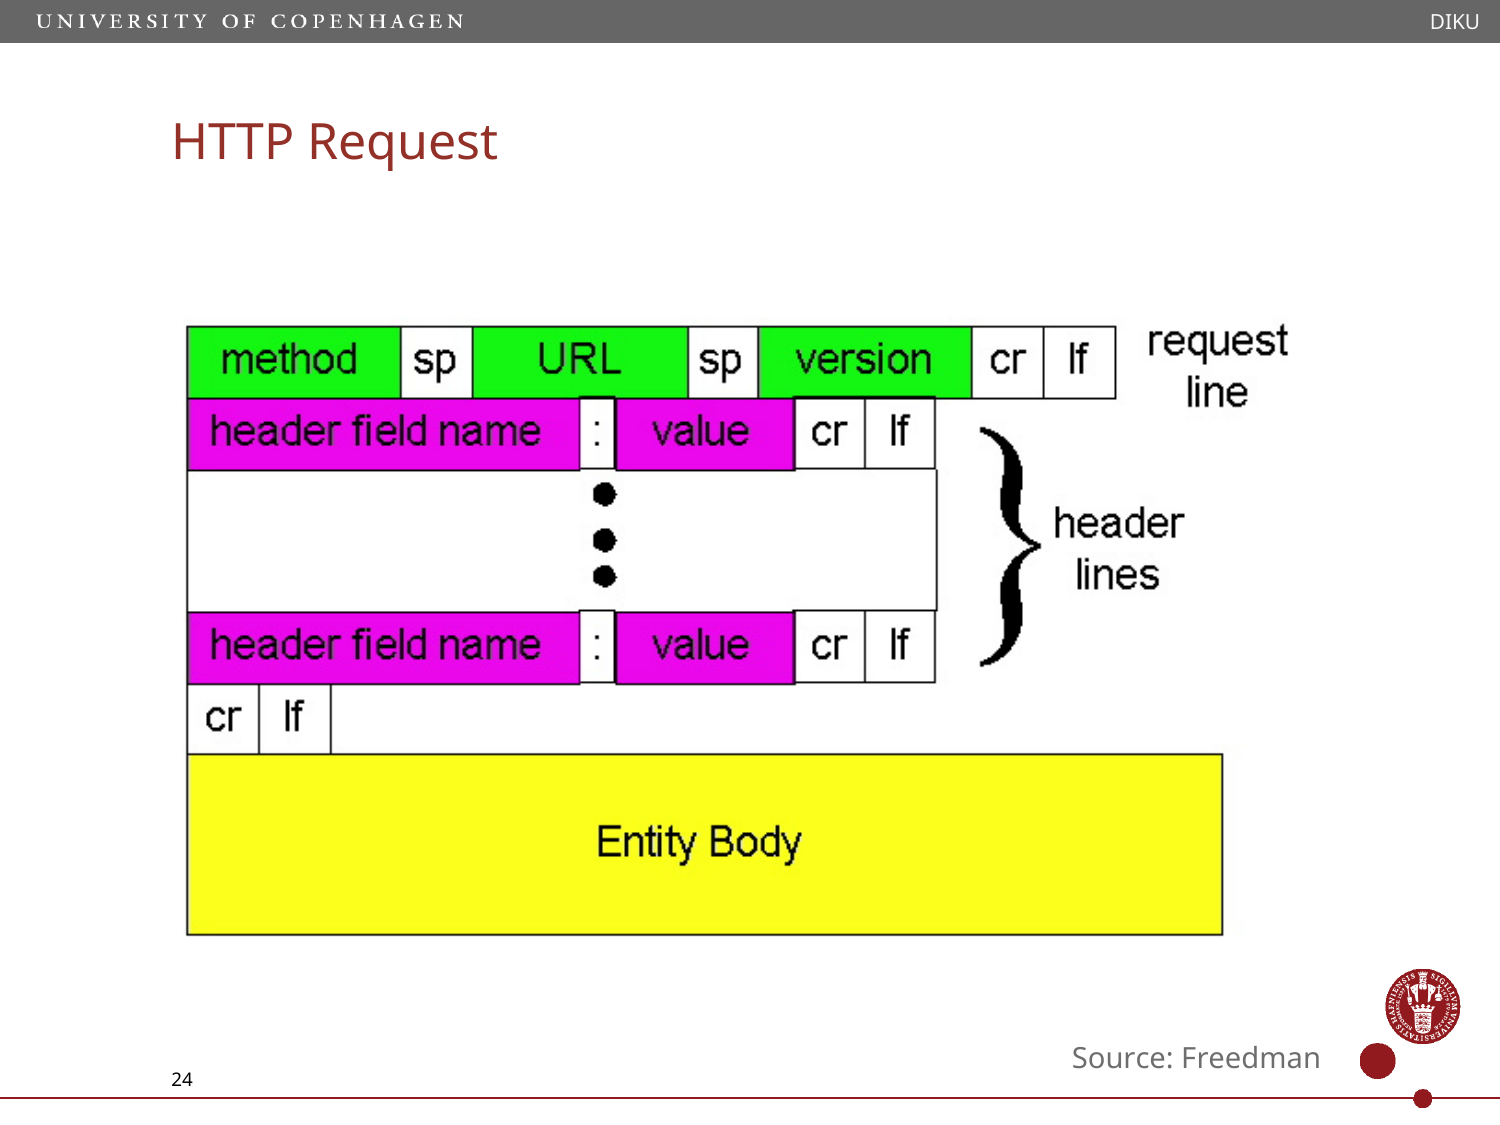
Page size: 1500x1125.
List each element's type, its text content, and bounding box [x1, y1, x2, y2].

text_box DIKU [469, 0, 1495, 43]
text_box Source: Freedman [1057, 1031, 1377, 1083]
text_box <number> [171, 1067, 522, 1092]
title HTTP Request [171, 75, 1329, 171]
picture [0, 317, 1500, 1122]
